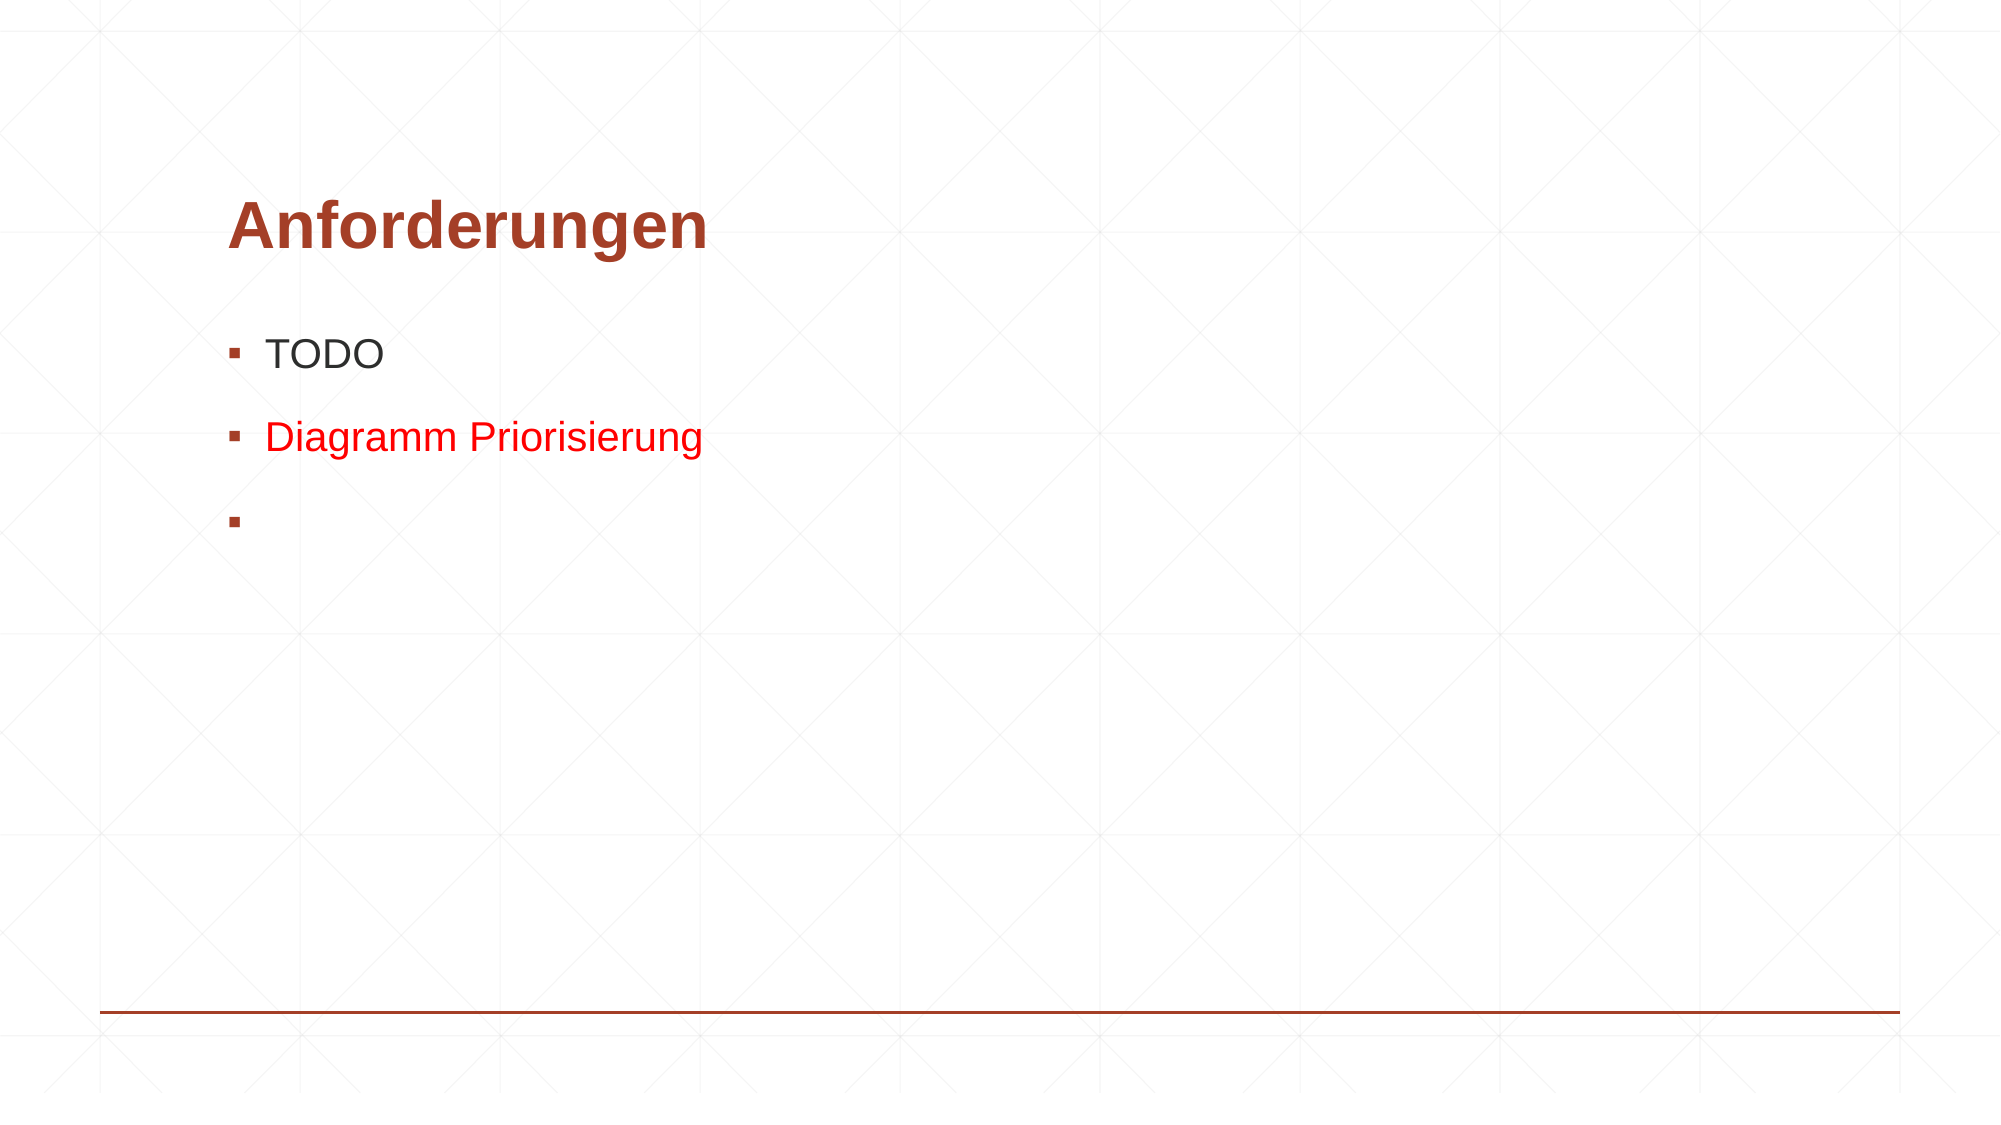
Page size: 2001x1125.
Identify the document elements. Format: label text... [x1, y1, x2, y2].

title Anforderungen [212, 82, 1788, 271]
list TODO Diagramm Priorisierung [212, 324, 1788, 950]
